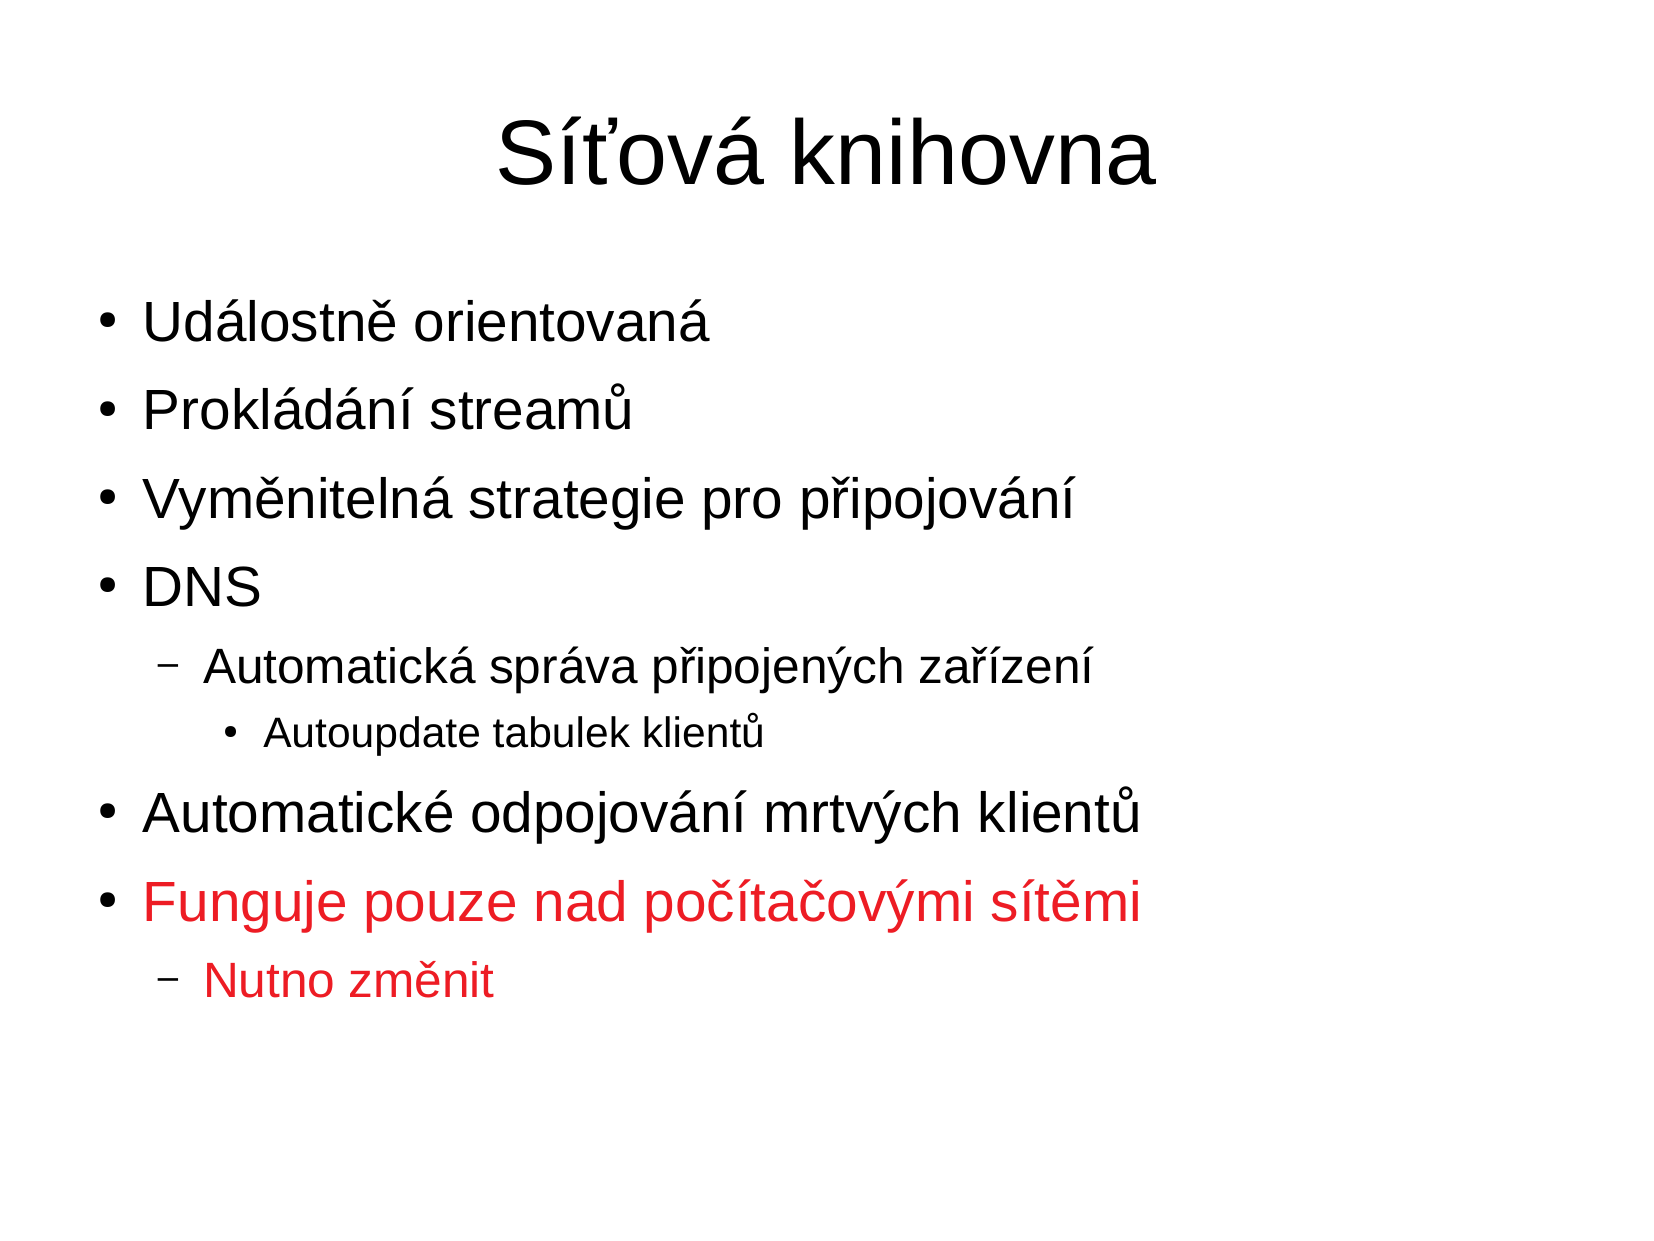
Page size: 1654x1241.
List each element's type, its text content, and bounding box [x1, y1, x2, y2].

list Událostně orientovaná Prokládání streamů Vyměnitelná strategie pro připojování DNS Automatická správa připojených zařízení Autoupdate tabulek klientů Automatické odpojování mrtvých klientů Funguje pouze nad počítačovými sítěmi Nutno změnit [82, 290, 1571, 1010]
title Síťová knihovna [82, 49, 1571, 257]
